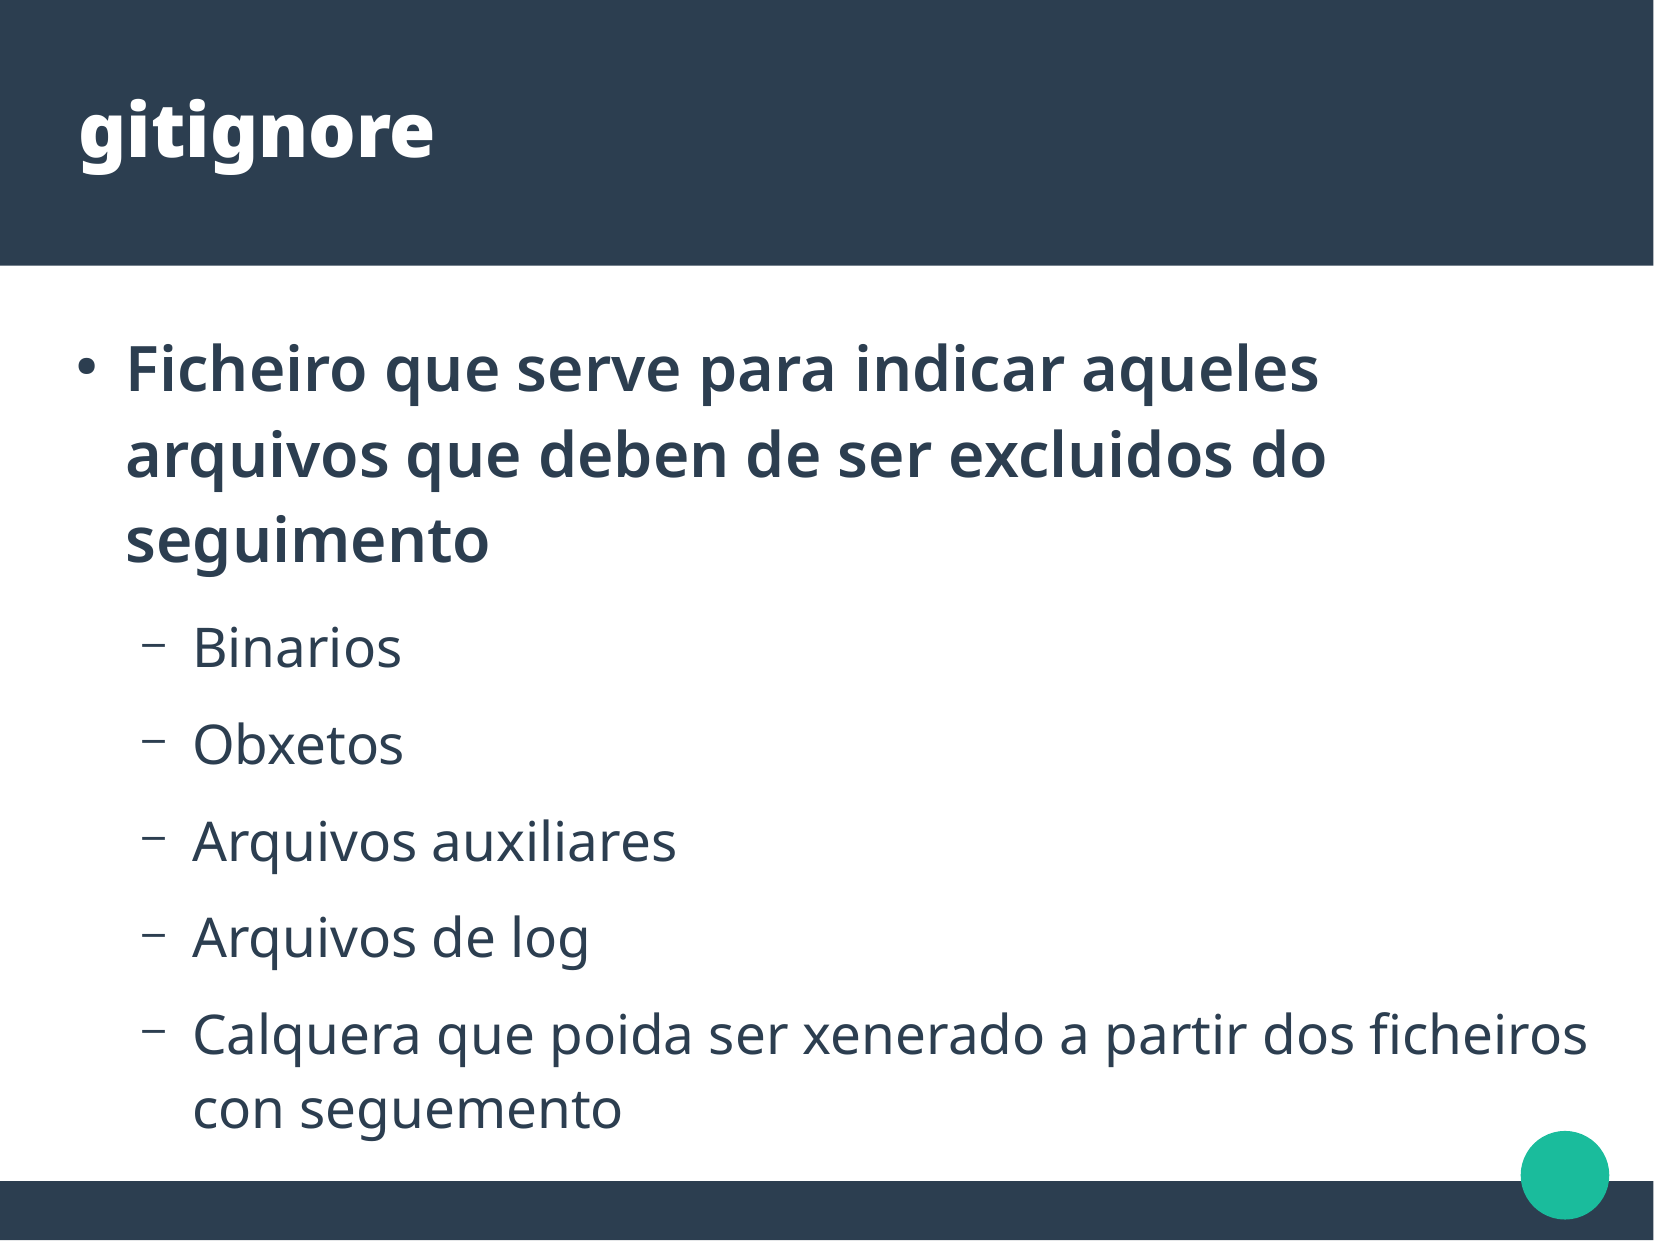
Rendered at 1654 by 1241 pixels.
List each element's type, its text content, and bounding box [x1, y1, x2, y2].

list Ficheiro que serve para indicar aqueles arquivos que deben de ser excluidos do seguimento Binarios Obxetos Arquivos auxiliares Arquivos de log Calquera que poida ser xenerado a partir dos ficheiros con seguemento [59, 324, 1595, 1152]
title gitignore [59, 49, 1595, 207]
